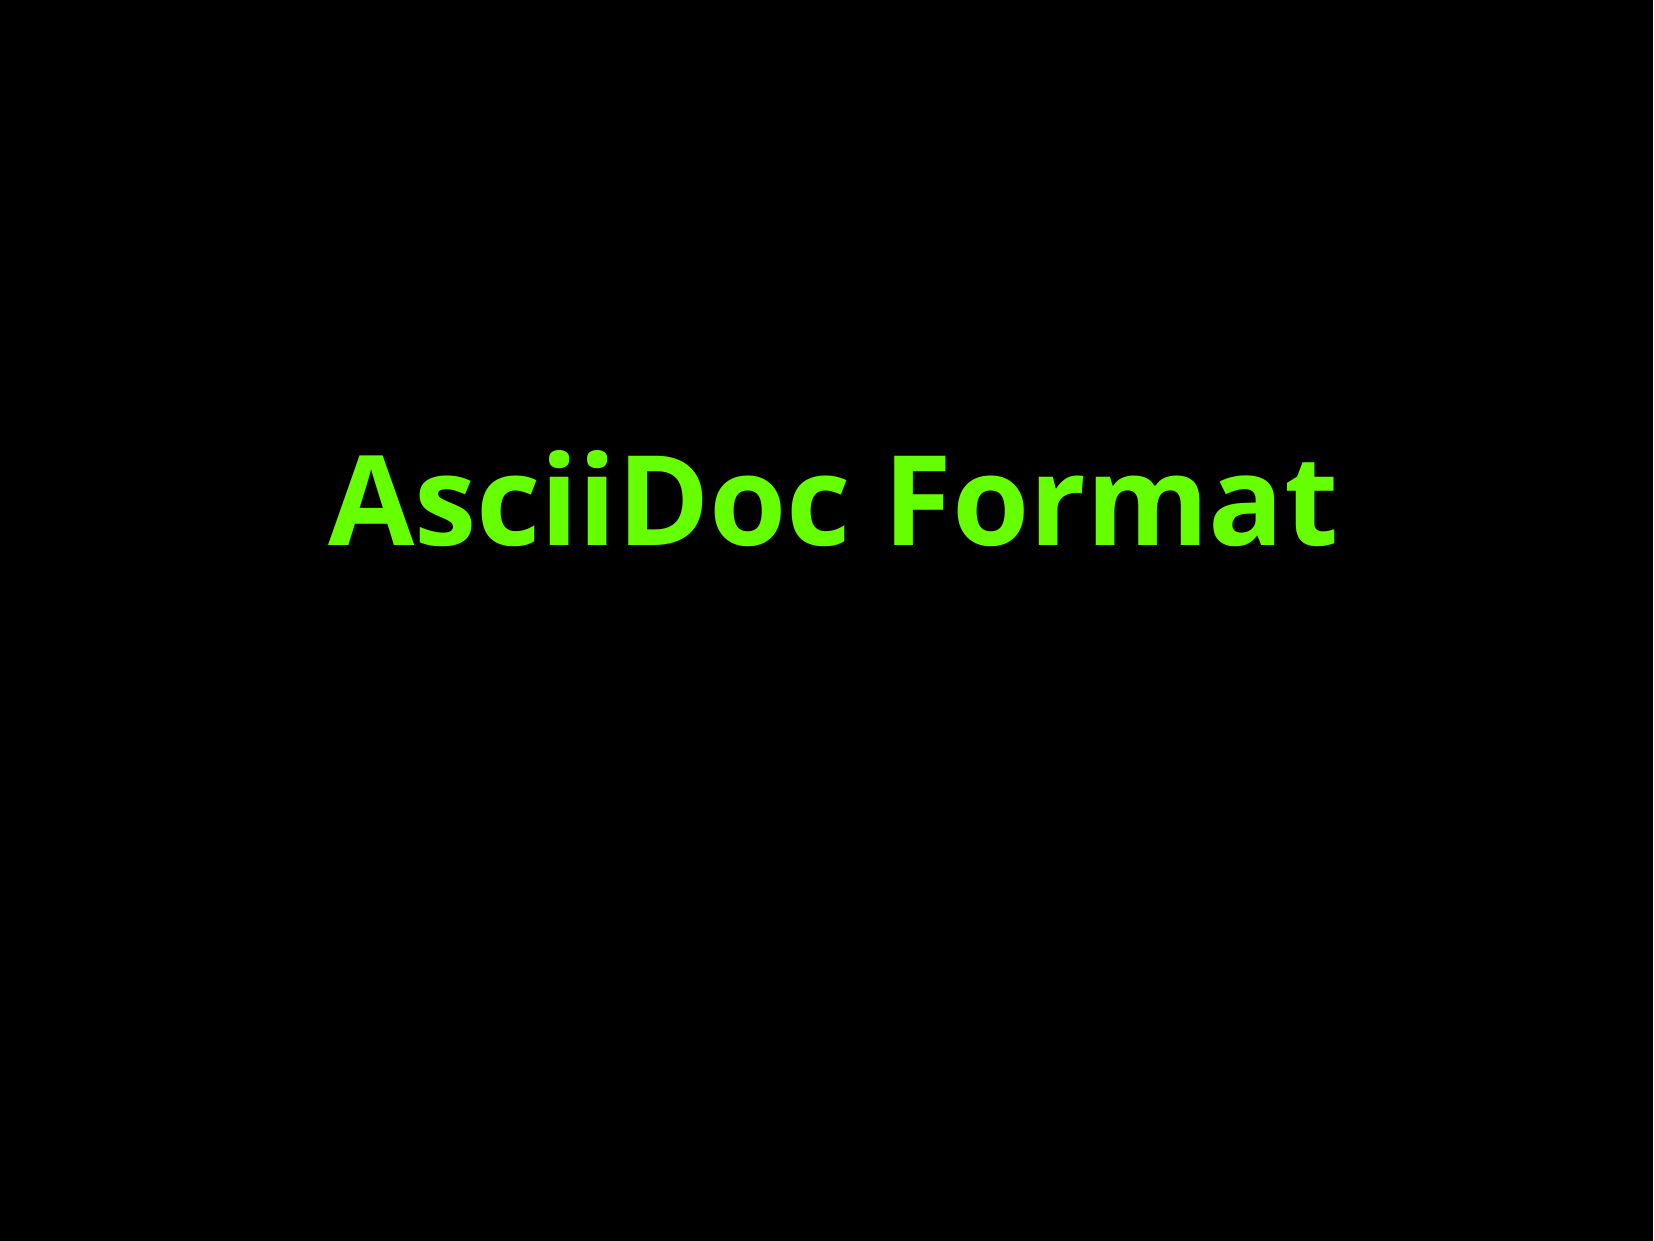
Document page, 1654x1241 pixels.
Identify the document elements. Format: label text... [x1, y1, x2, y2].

title AsciiDoc Format [90, 392, 1578, 601]
